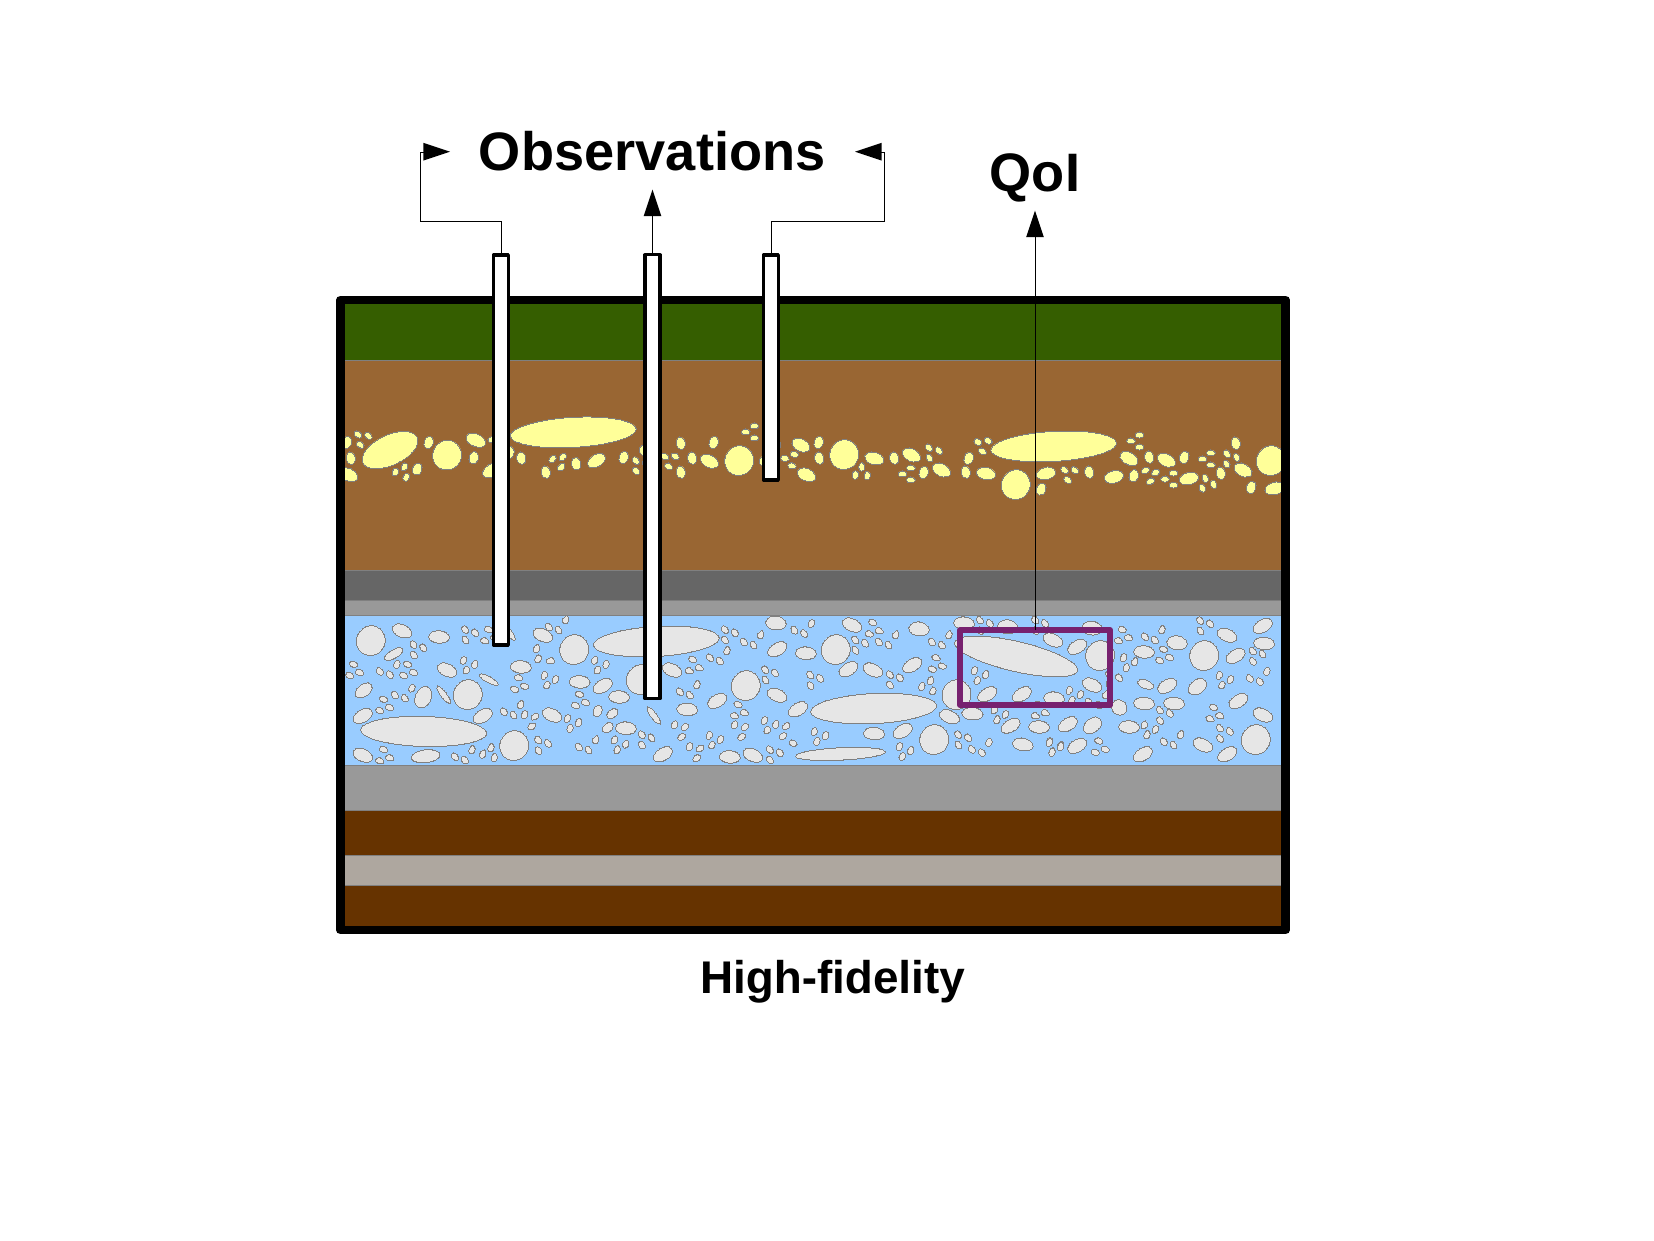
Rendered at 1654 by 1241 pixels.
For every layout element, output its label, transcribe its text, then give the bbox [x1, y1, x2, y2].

text_box Observations [450, 113, 856, 190]
text_box [963, 633, 1107, 702]
text_box [345, 254, 1281, 926]
text_box High-fidelity [570, 945, 1096, 1012]
text_box QoI [960, 135, 1111, 211]
